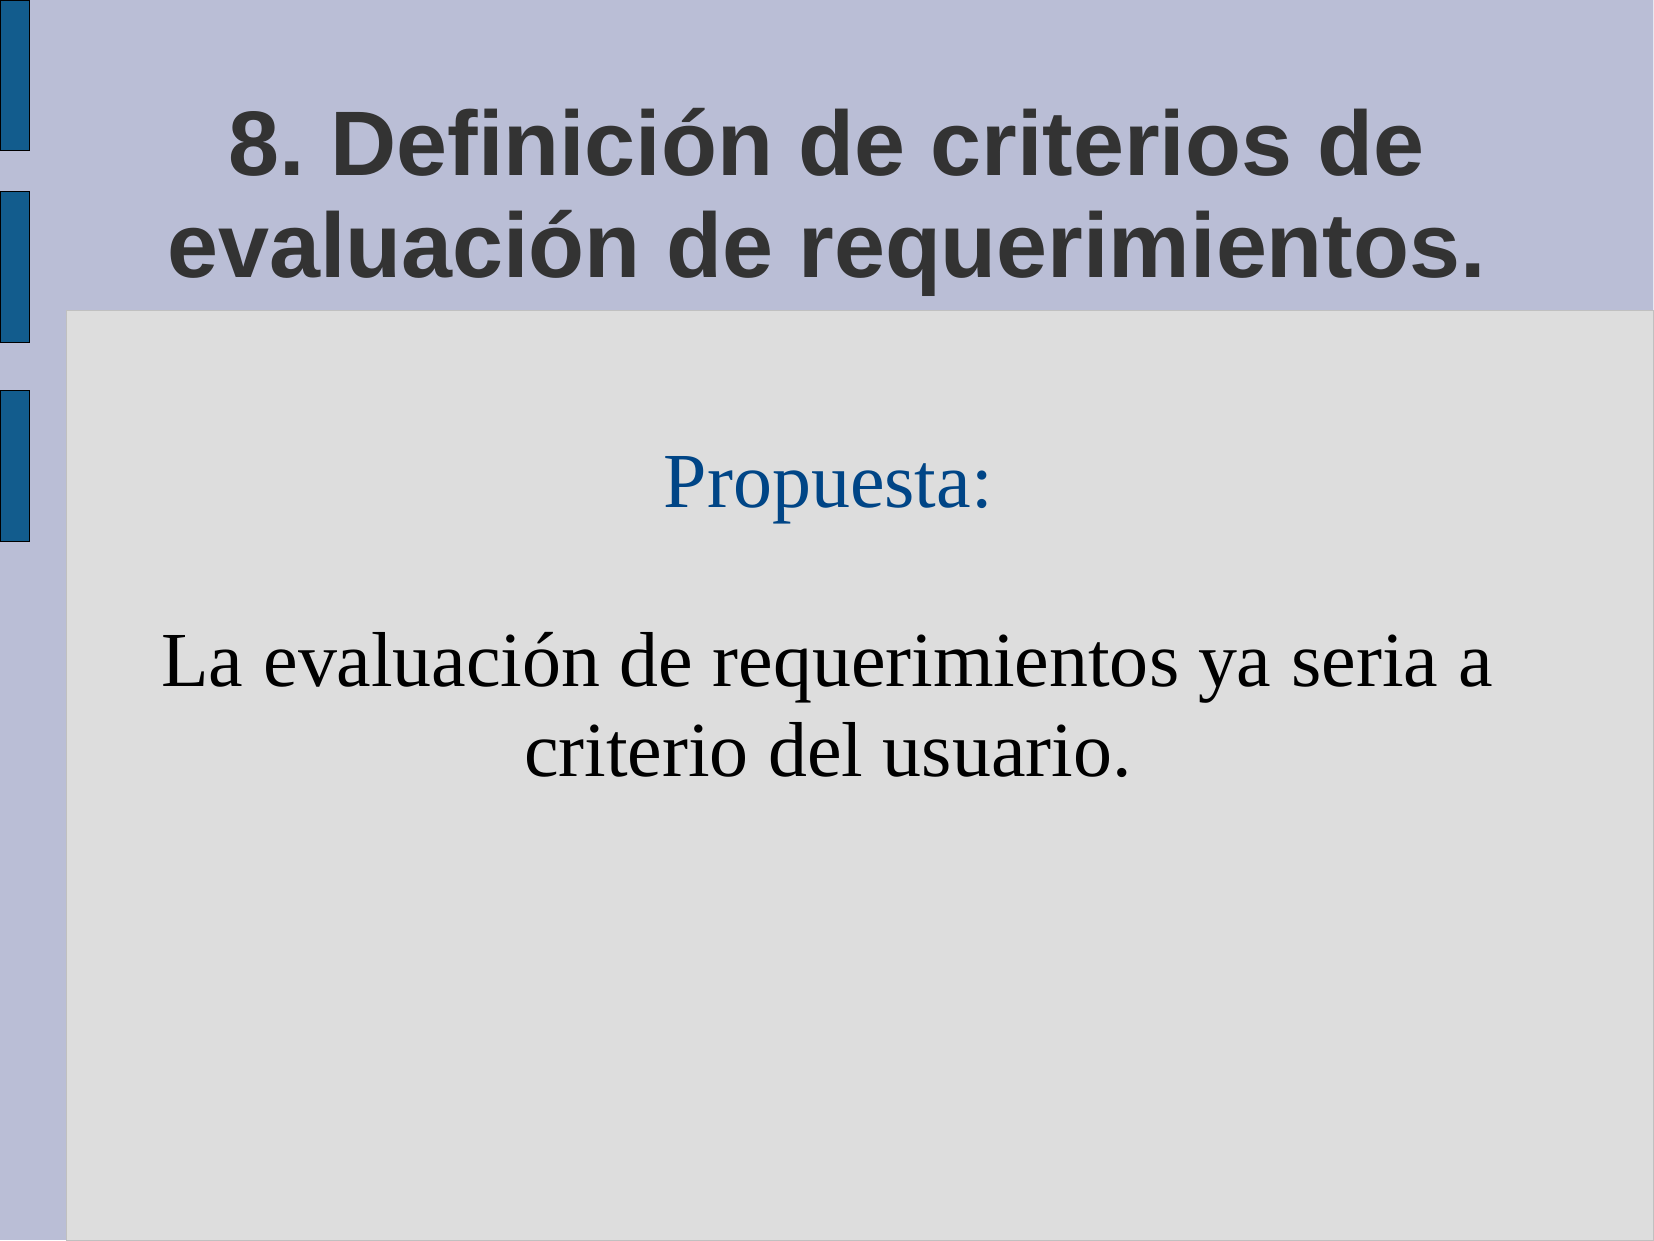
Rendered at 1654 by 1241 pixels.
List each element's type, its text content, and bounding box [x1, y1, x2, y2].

chart [121, 344, 1534, 1127]
title 8. Definición de criterios de evaluación de requerimientos. [121, 91, 1534, 299]
